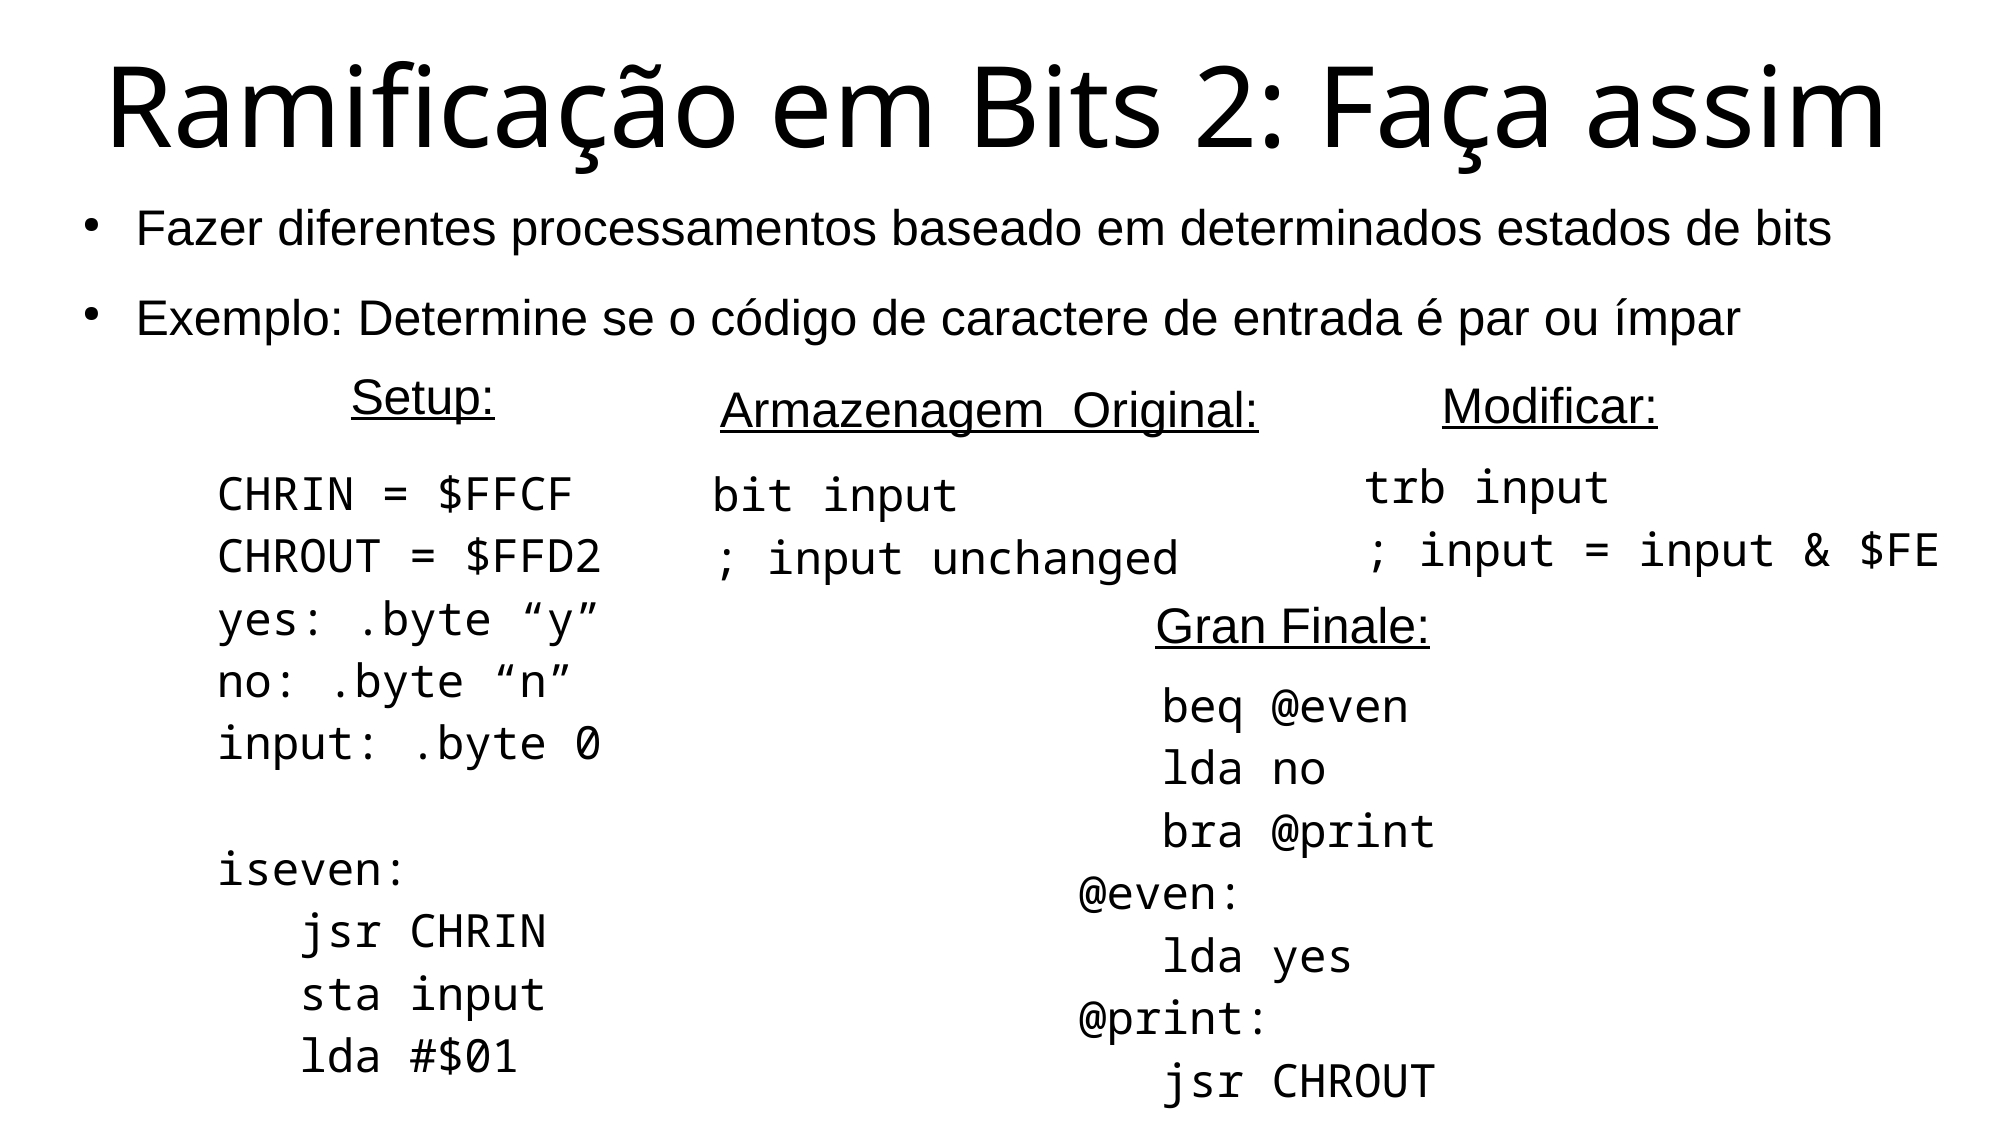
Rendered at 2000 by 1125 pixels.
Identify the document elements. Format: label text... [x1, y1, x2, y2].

text_box Gran Finale: [1140, 590, 1493, 662]
text_box bit input ; input unchanged [697, 455, 1195, 593]
list Fazer diferentes processamentos baseado em determinados estados de bits Exemplo: Determine se o código de caractere de entrada é par ou ímpar [49, 194, 1947, 483]
text_box trb input ; input = input & $FE [1348, 447, 1956, 585]
text_box beq @even lda no bra @print @even: lda yes @print: jsr CHROUT rts [1064, 665, 1524, 1093]
text_box Armazenagem Original: [705, 374, 1282, 502]
text_box CHRIN = $FFCF CHROUT = $FFD2 yes: .byte “y” no: .byte “n” input: .byte 0 iseven: jsr CHRIN sta input lda #$01 [202, 453, 759, 1060]
text_box Setup: [335, 362, 527, 433]
title Ramificação em Bits 2: Faça assim [30, 27, 1966, 194]
text_box Modificar: [1426, 370, 1779, 442]
